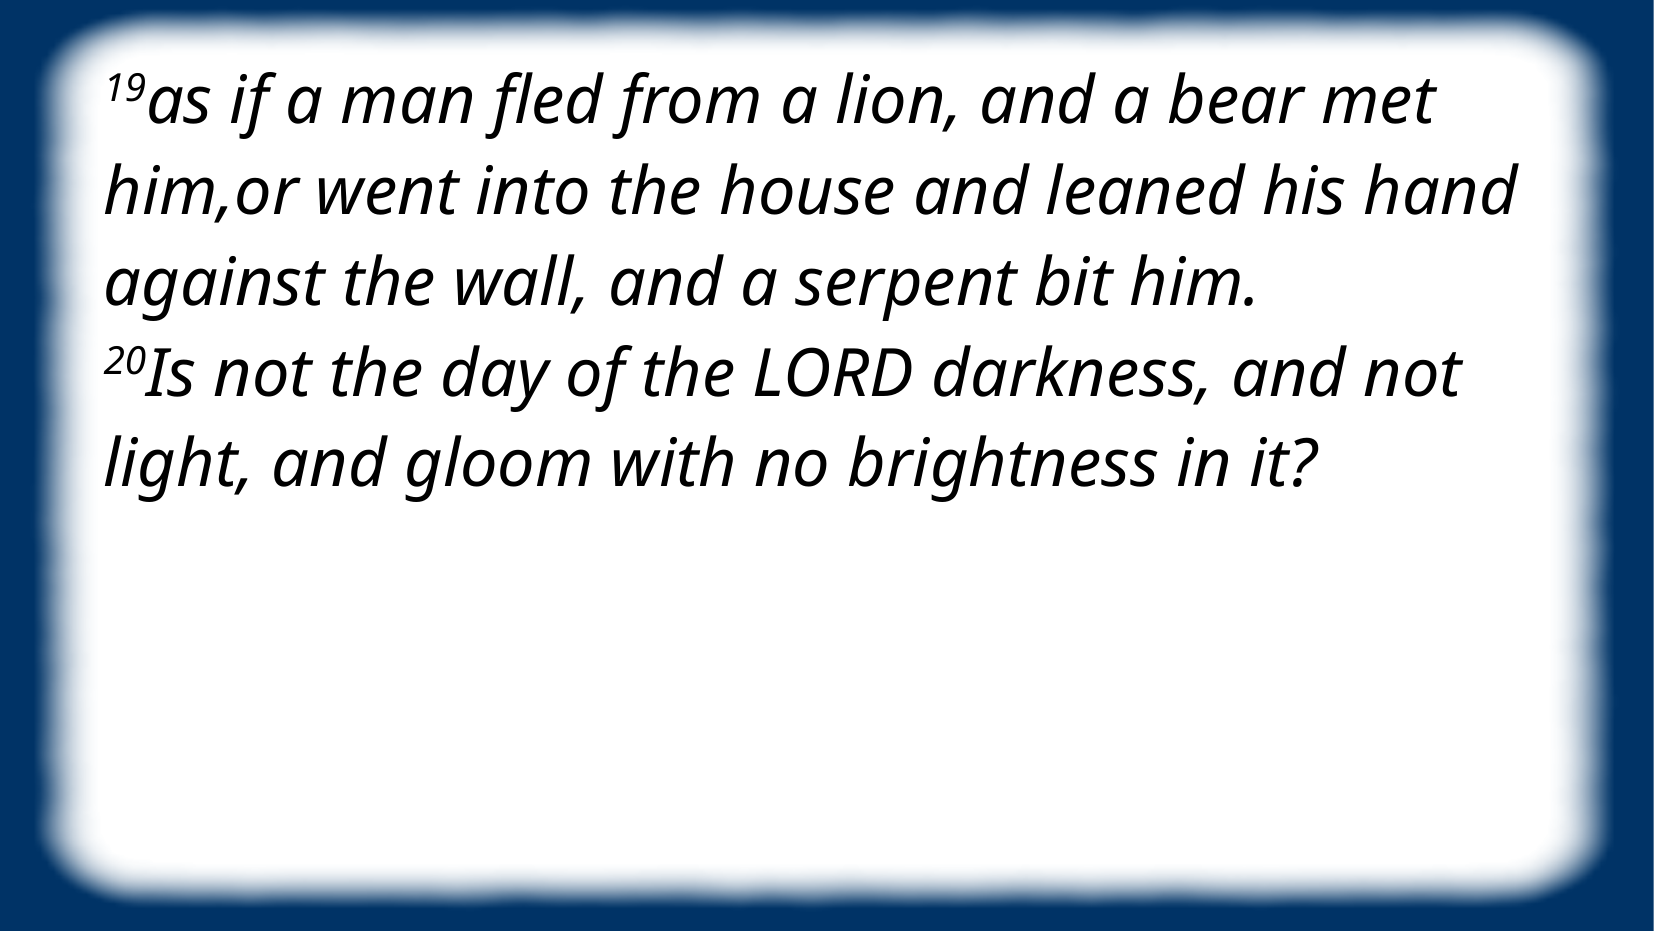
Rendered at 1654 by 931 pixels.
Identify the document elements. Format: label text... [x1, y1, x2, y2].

picture [0, 0, 1654, 931]
text_box 19as if a man fled from a lion, and a bear met him,or went into the house and leaned his hand against the wall, and a serpent bit him. 20Is not the day of the LORD darkness, and not light, and gloom with no brightness in it? [88, 45, 1576, 504]
